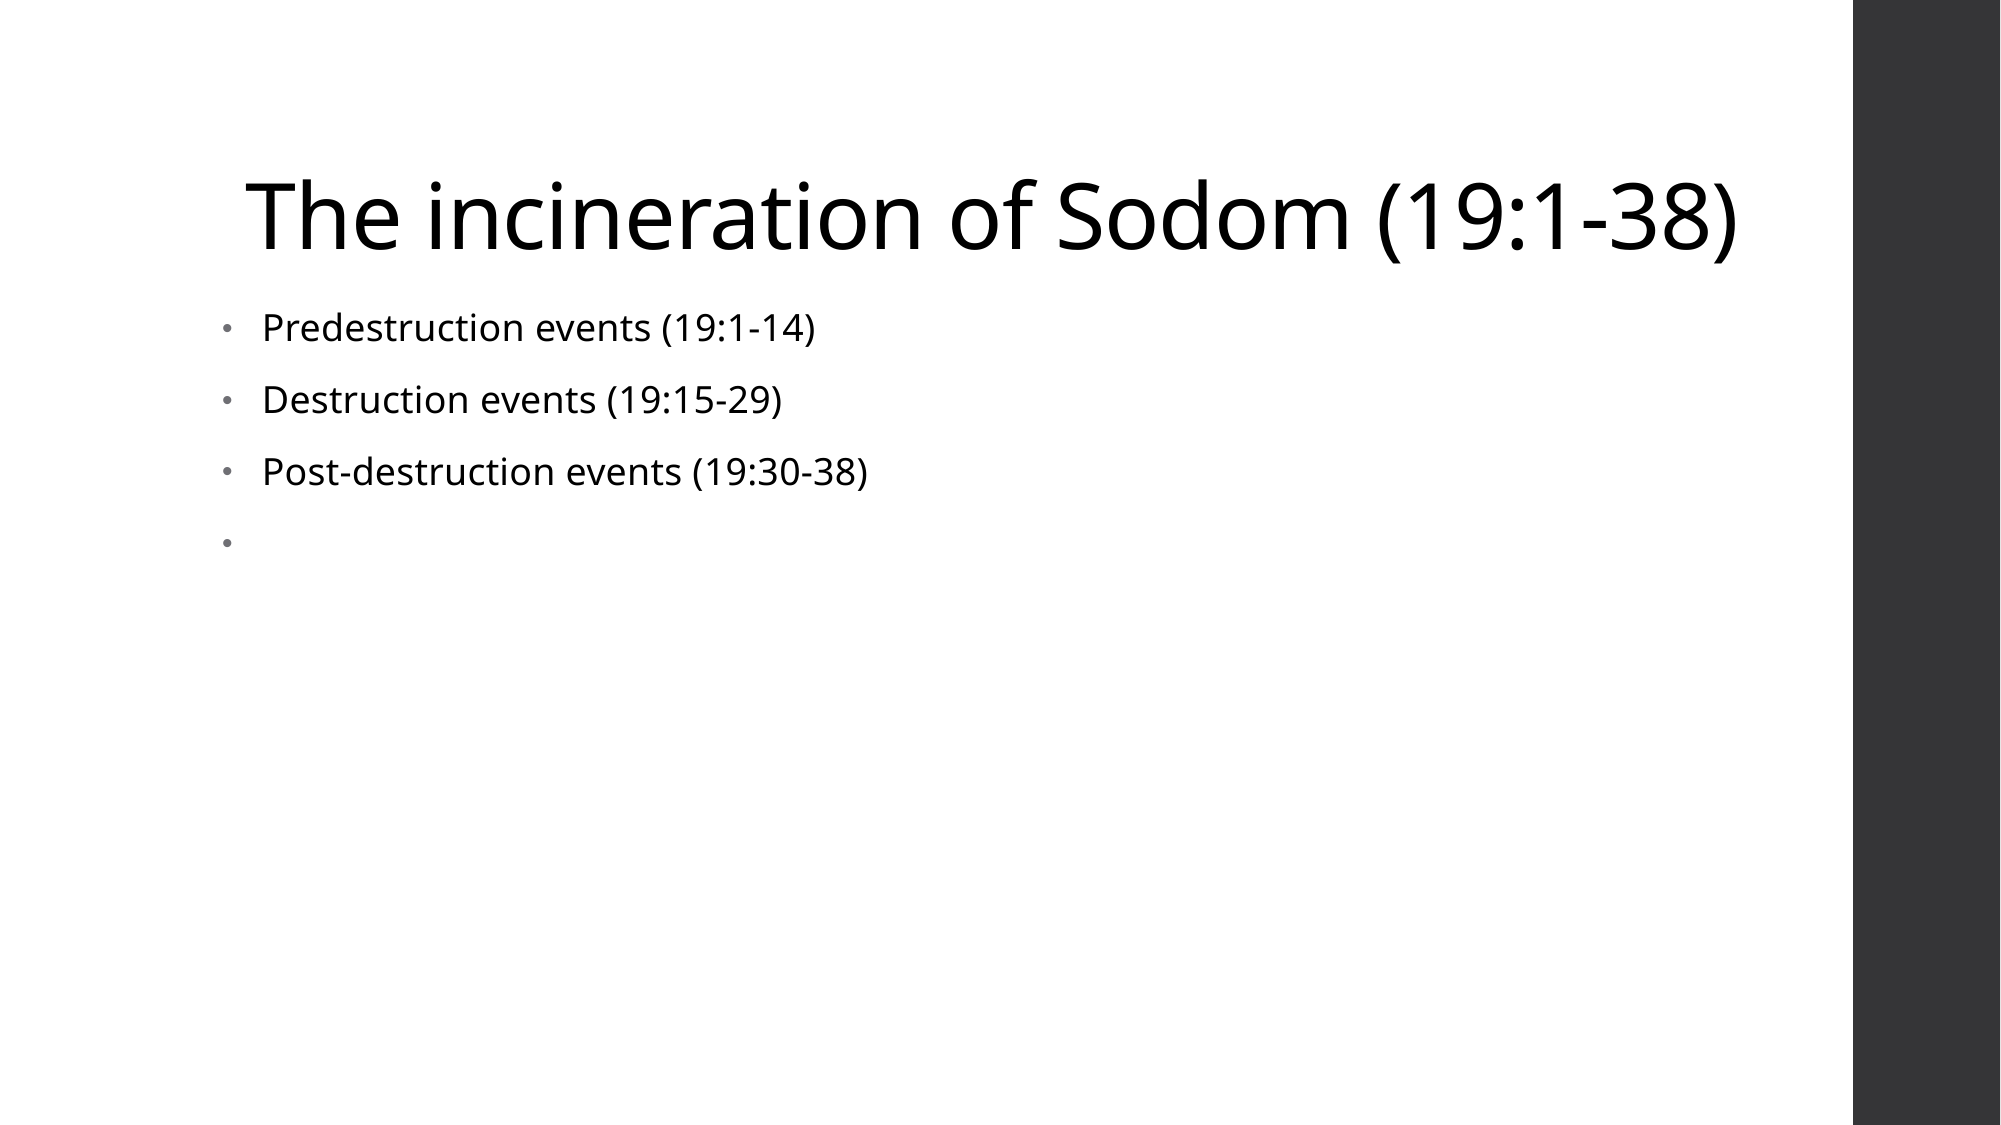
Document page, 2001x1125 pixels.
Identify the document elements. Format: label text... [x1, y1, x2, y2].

list Predestruction events (19:1-14) Destruction events (19:15-29) Post-destruction events (19:30-38) [206, 299, 1617, 1014]
title The incineration of Sodom (19:1-38) [206, 60, 1797, 278]
